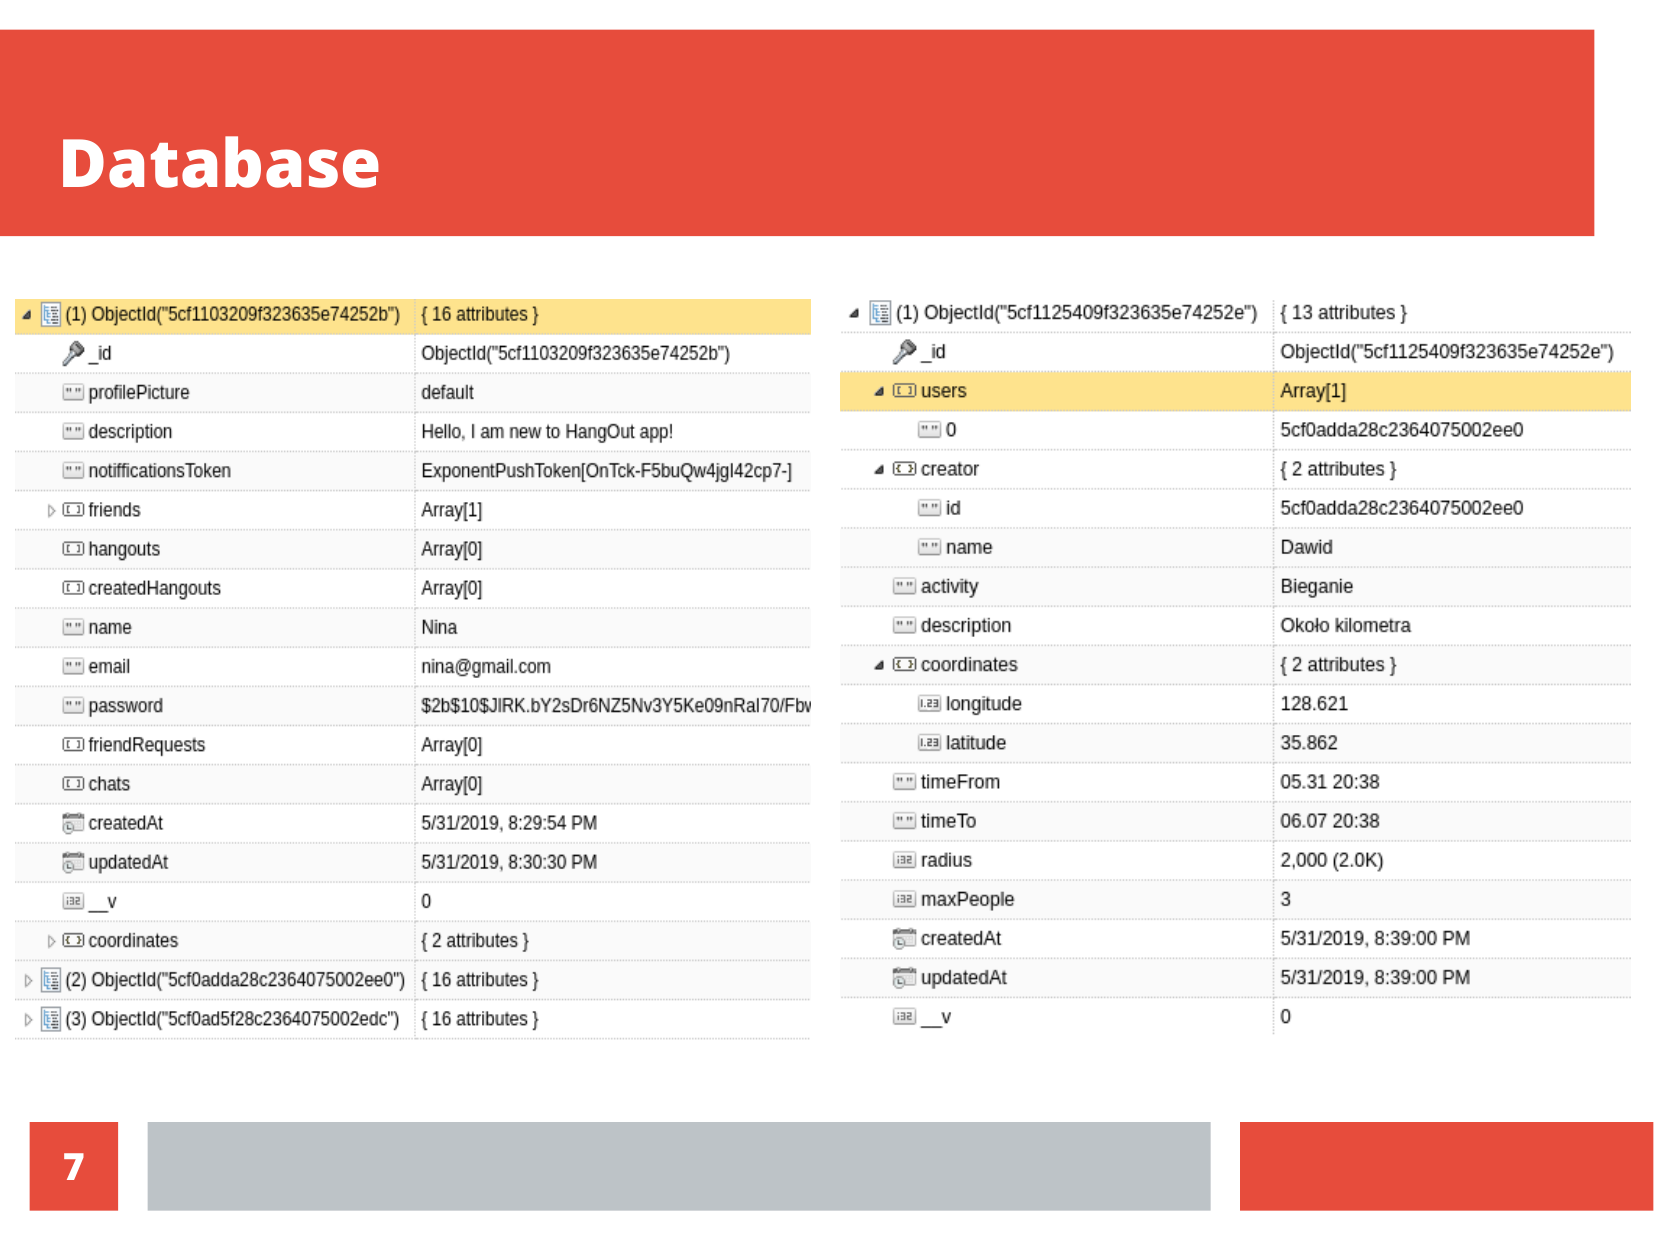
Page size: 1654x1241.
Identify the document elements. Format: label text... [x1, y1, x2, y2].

title Database [59, 59, 1595, 207]
picture [840, 299, 1631, 1036]
picture [15, 299, 811, 1046]
